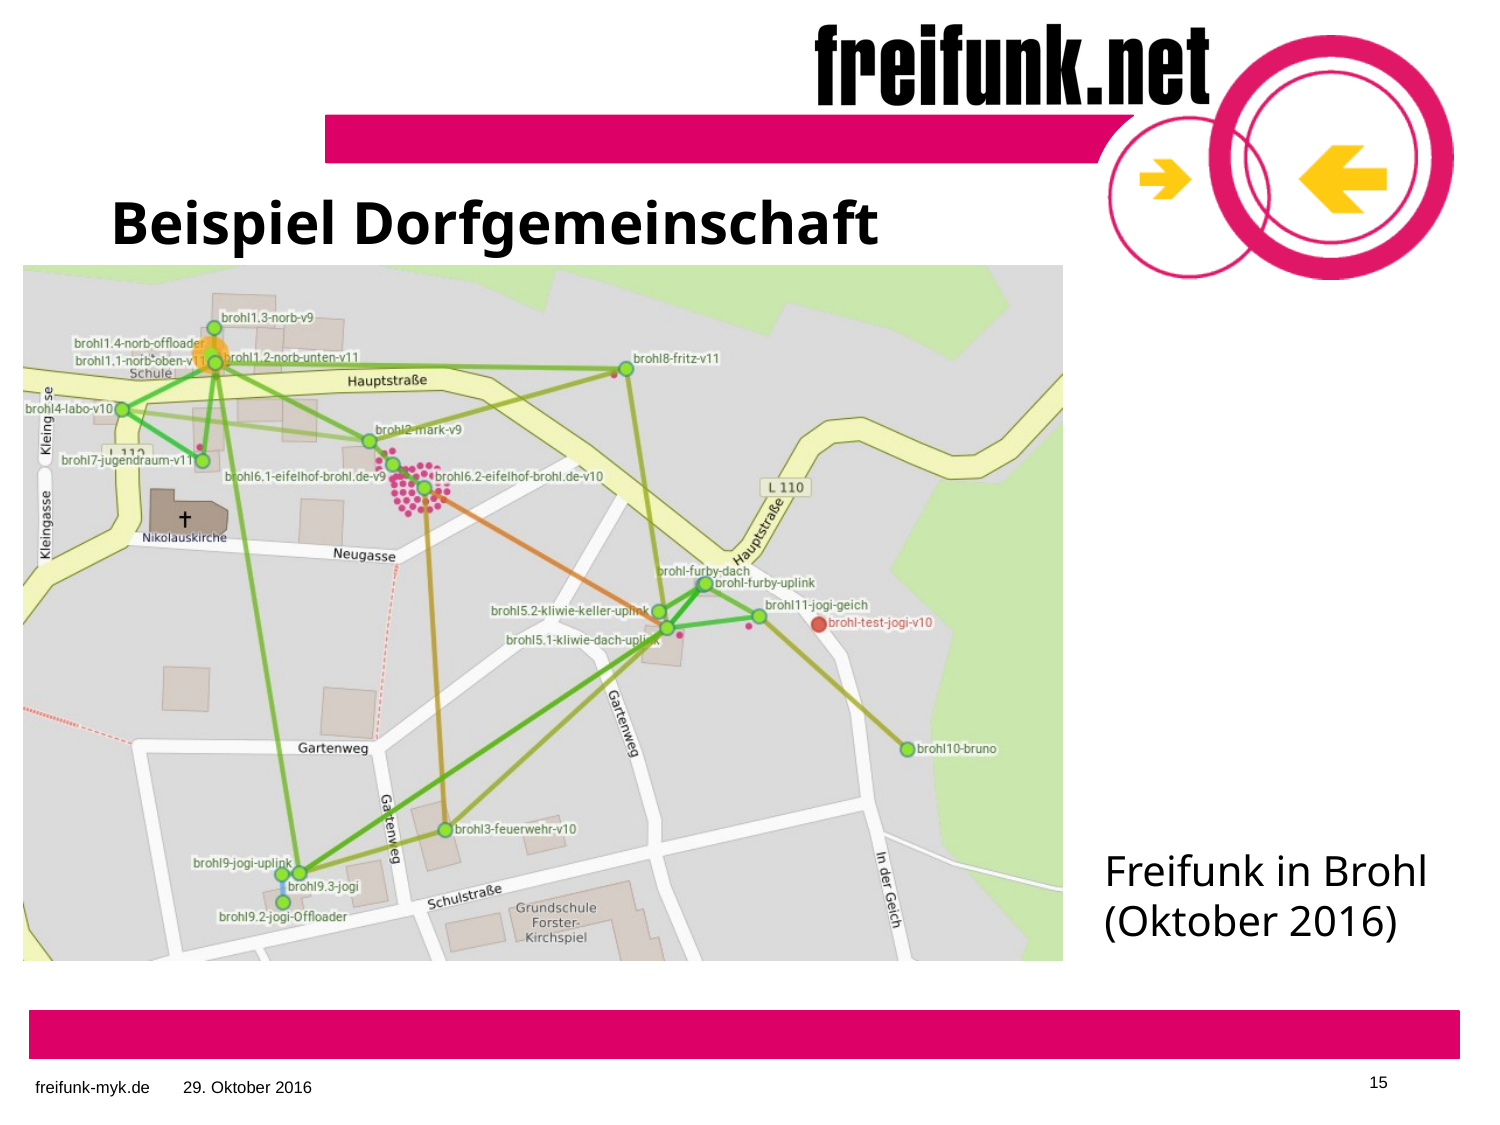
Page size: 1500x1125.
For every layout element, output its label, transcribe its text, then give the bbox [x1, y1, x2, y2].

list Freifunk in Brohl (Oktober 2016) [1086, 844, 1453, 993]
picture [23, 265, 1063, 962]
picture [816, 24, 1454, 280]
title Beispiel Dorfgemeinschaft [110, 160, 1093, 282]
